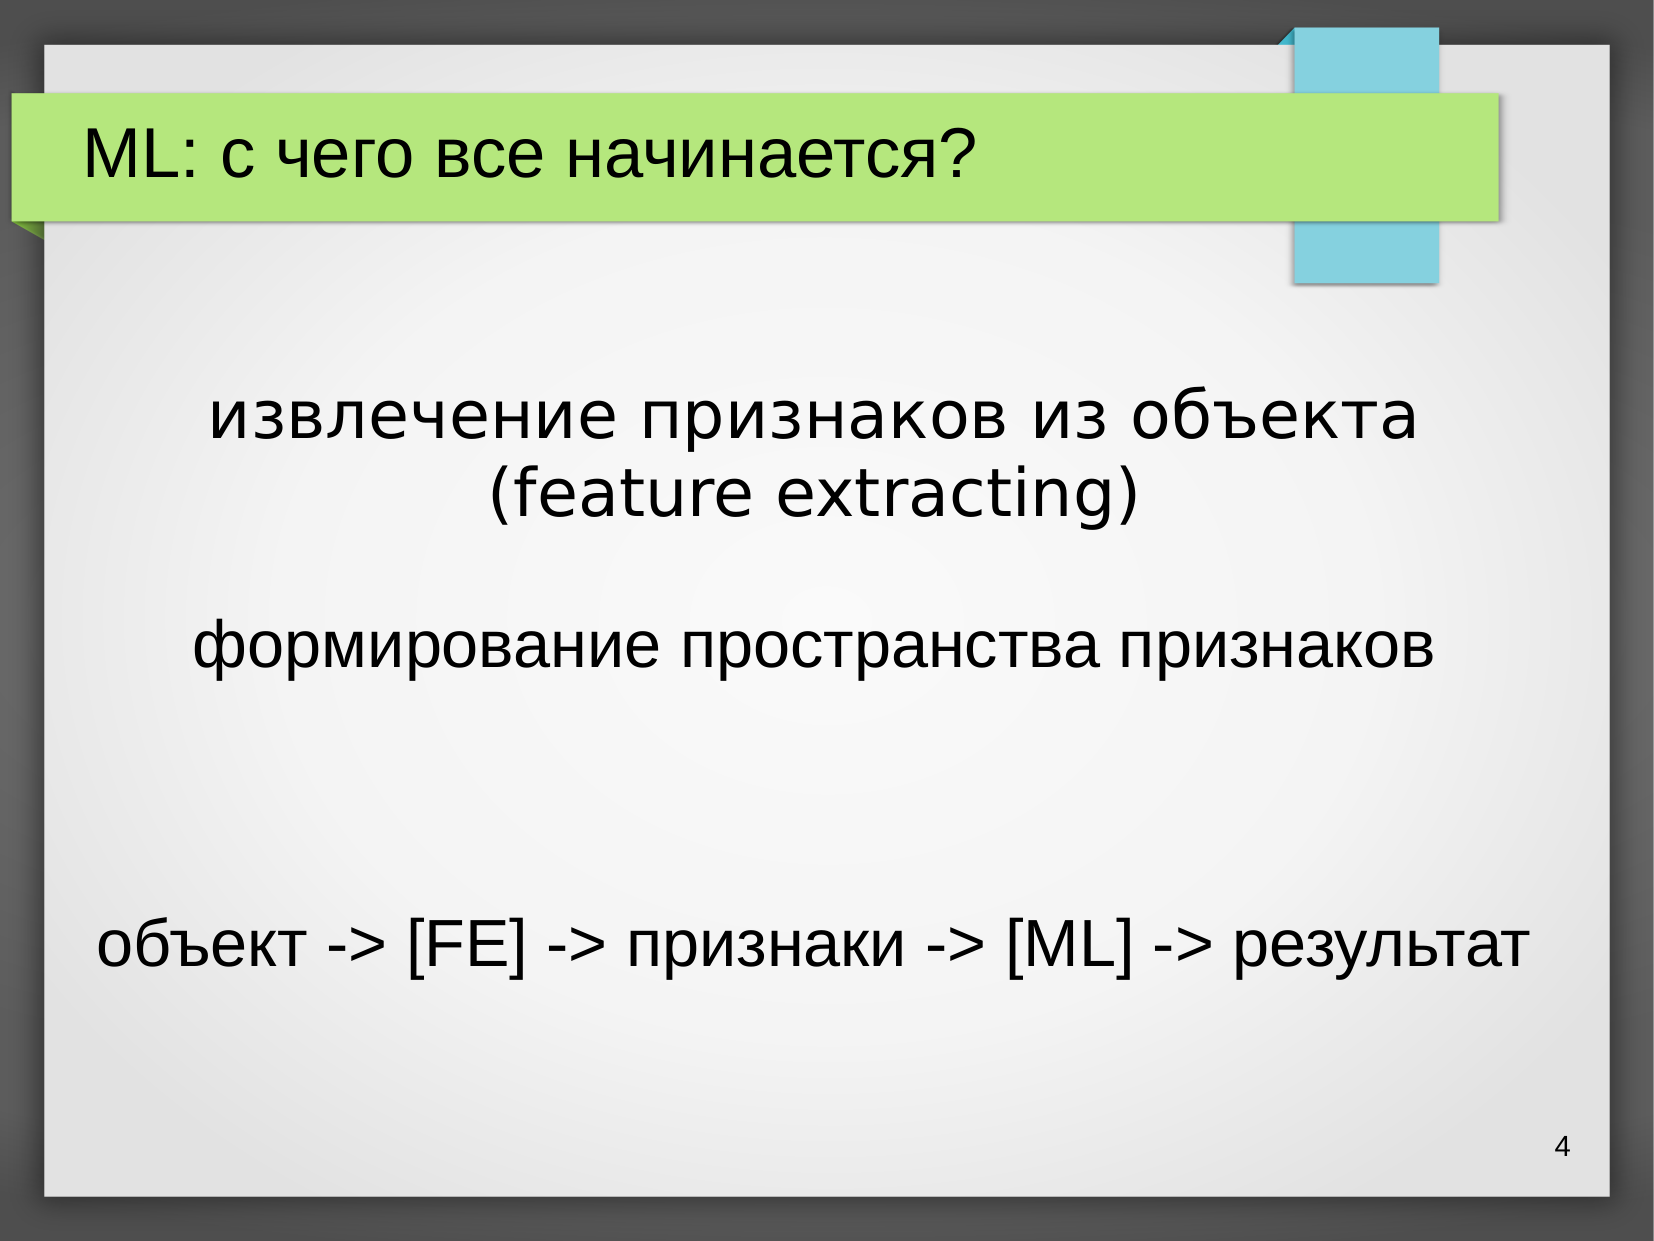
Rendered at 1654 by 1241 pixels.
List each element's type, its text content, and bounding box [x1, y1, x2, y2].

picture [0, 0, 1654, 1241]
subtitle извлечение признаков из объекта (feature extracting) формирование пространства признаков объект -> [FE] -> признаки -> [ML] -> результат [70, 400, 1559, 957]
title ML: с чего все начинается? [82, 49, 1571, 257]
